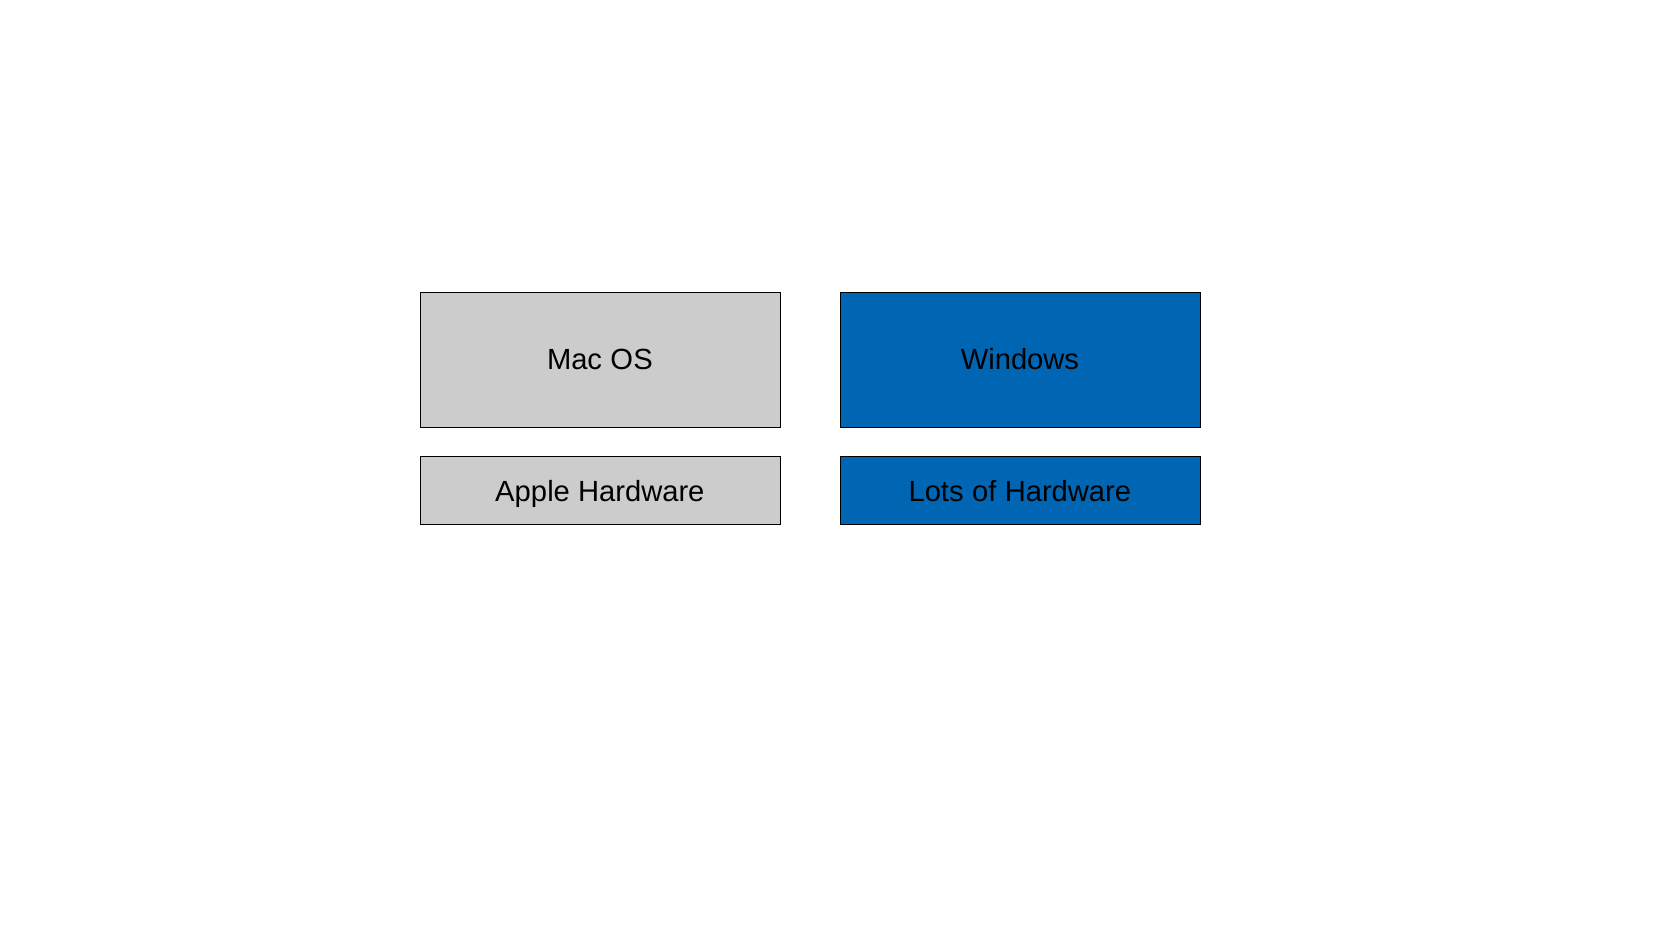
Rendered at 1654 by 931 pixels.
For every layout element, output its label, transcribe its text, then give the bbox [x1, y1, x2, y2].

text_box Lots of Hardware [840, 456, 1201, 525]
text_box Mac OS [420, 292, 781, 428]
text_box Windows [840, 292, 1201, 428]
text_box Apple Hardware [420, 456, 781, 525]
